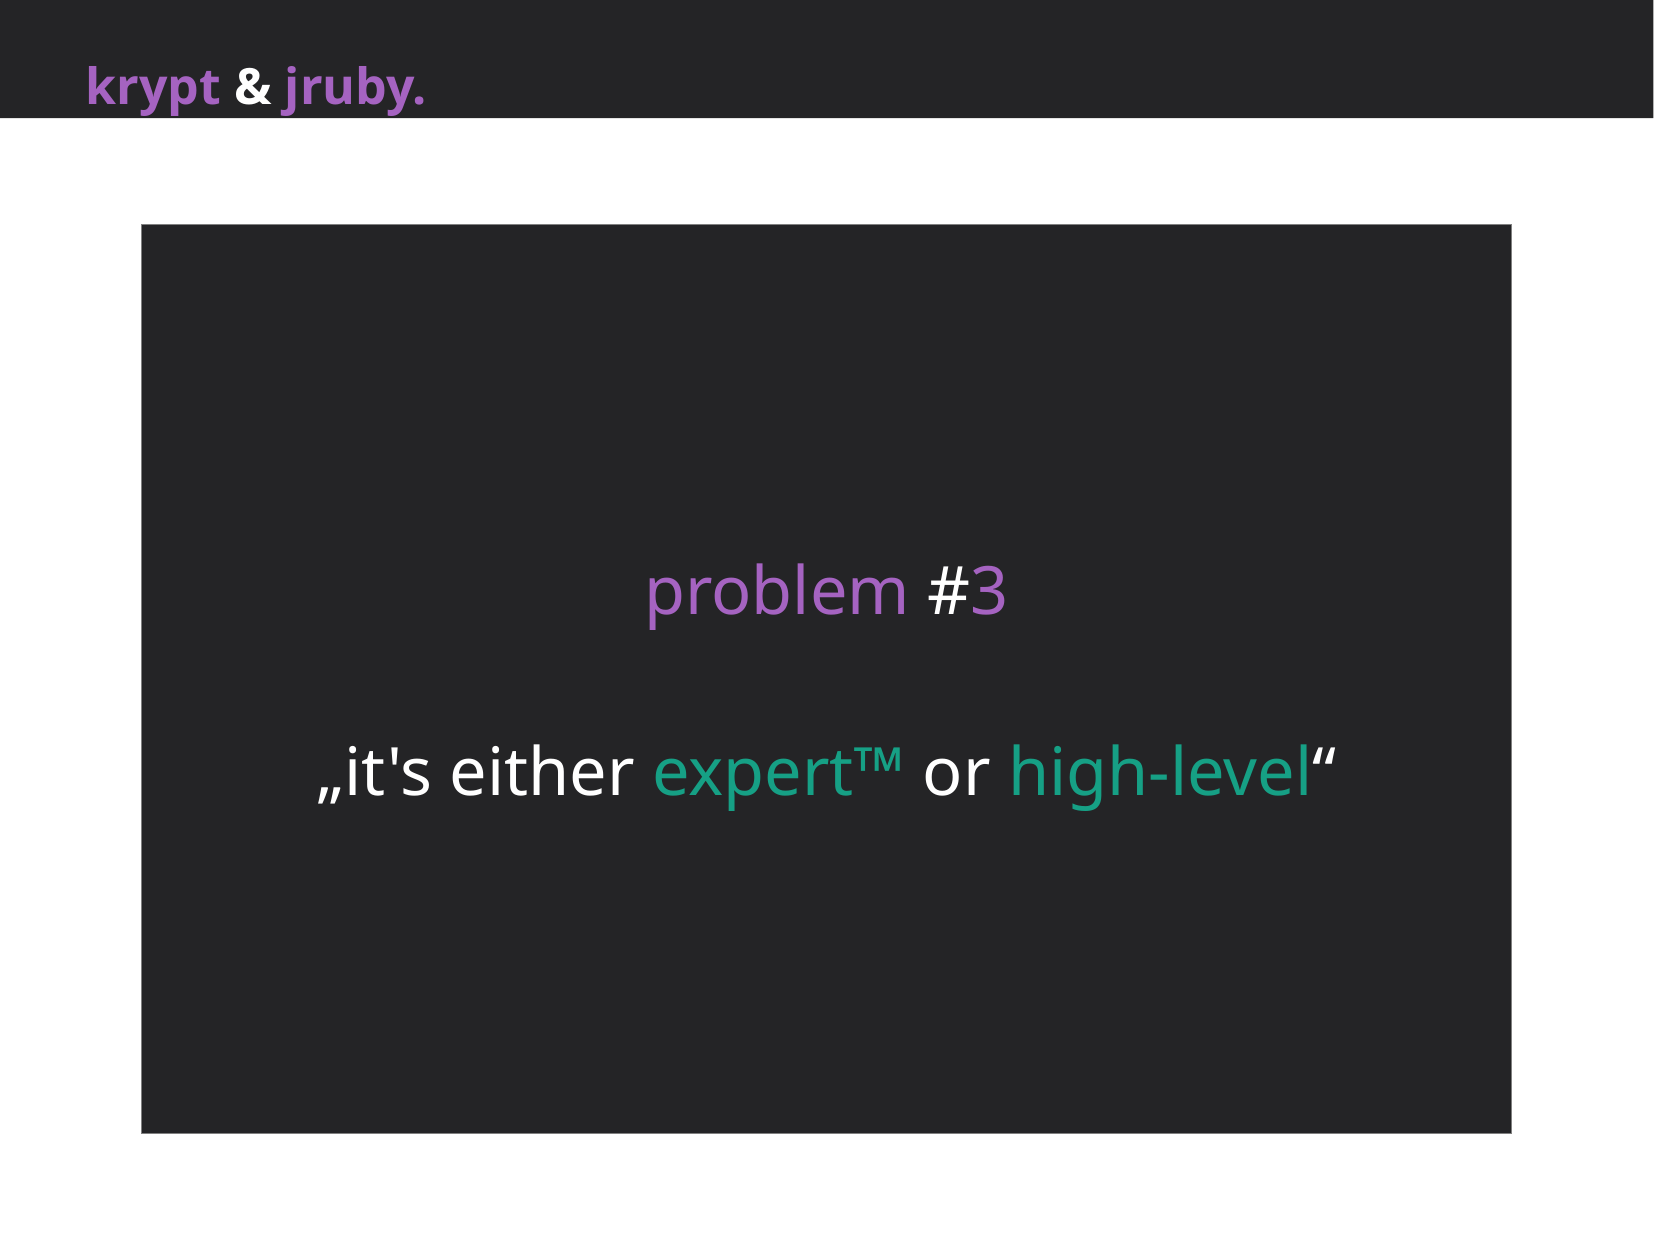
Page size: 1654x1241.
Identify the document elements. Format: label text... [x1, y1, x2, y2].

text_box [0, 0, 1654, 119]
text_box problem #3 „it's either expert™ or high-level“ [141, 224, 1512, 1134]
text_box [165, 531, 1441, 1087]
text_box krypt & jruby. [70, 43, 1359, 119]
